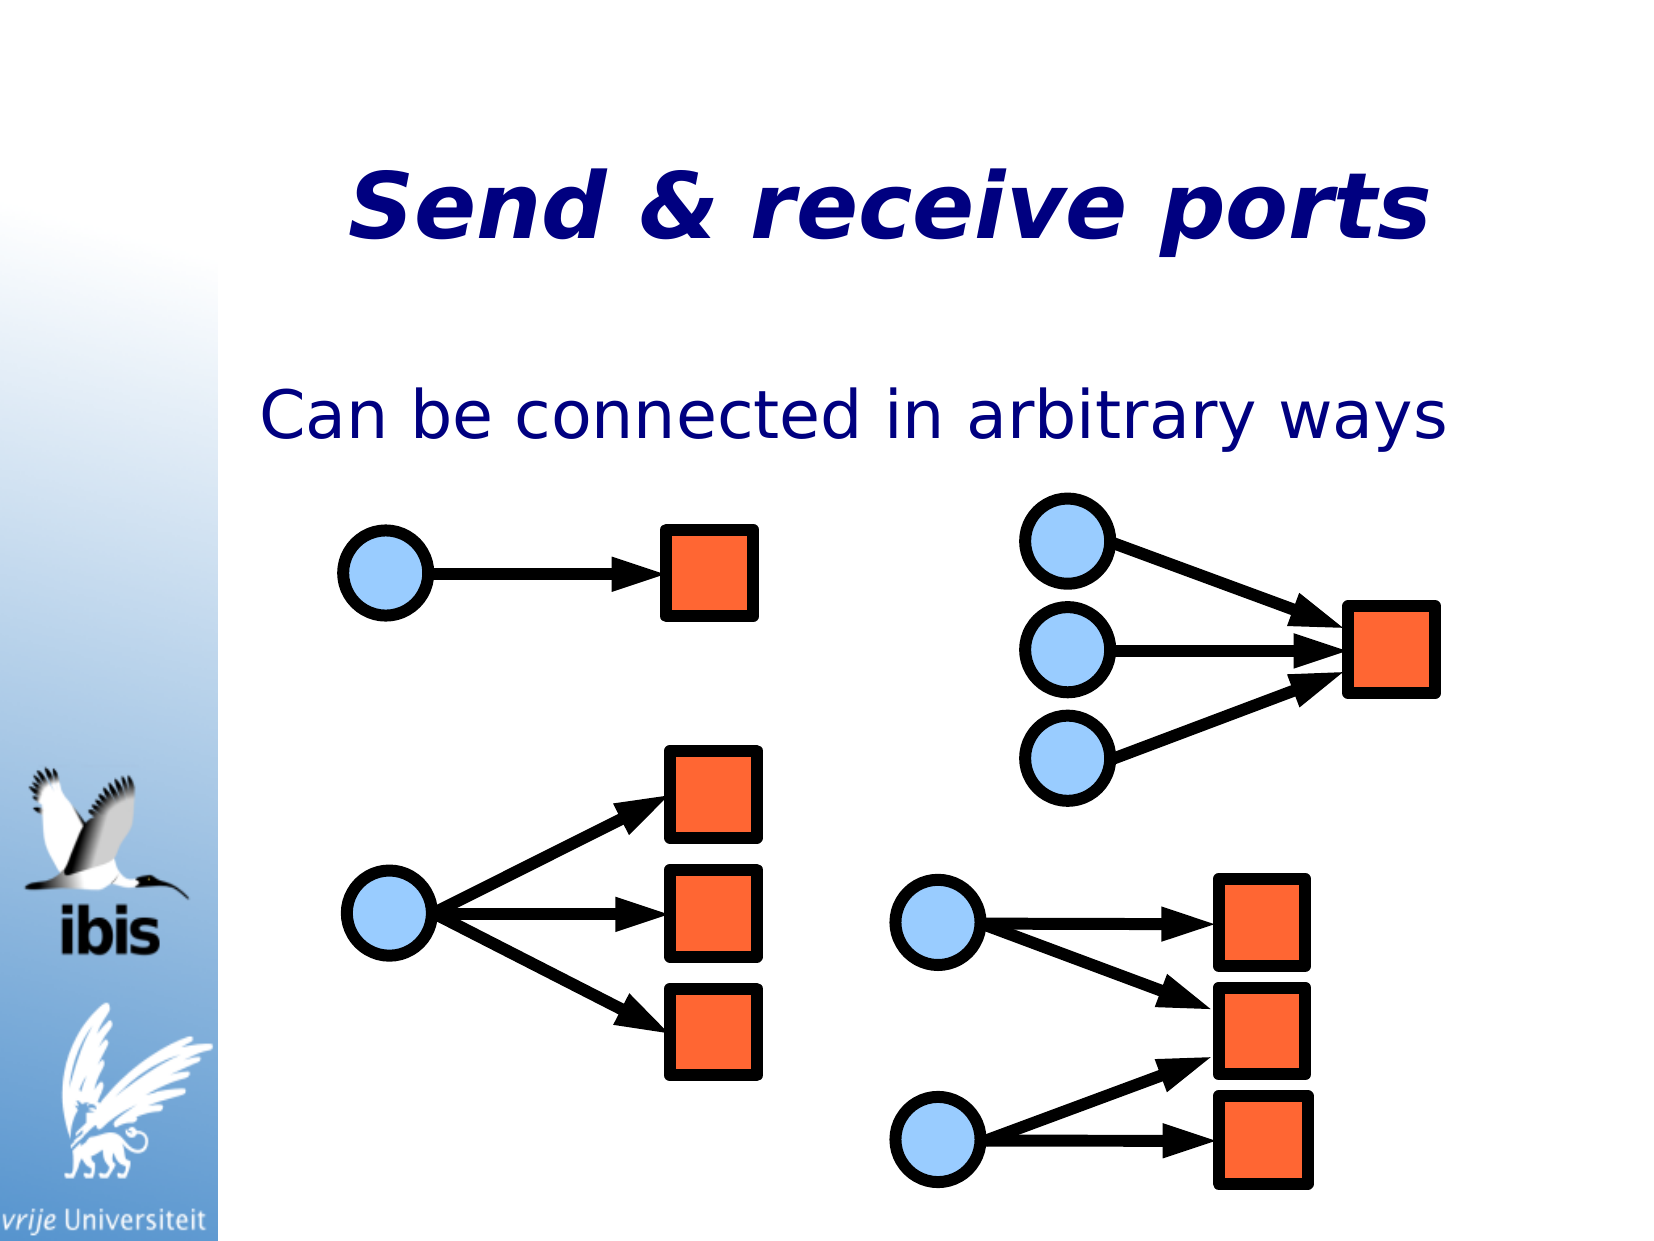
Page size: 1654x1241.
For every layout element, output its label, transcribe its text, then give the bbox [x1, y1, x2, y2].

text_box [669, 869, 757, 957]
text_box [1025, 607, 1111, 693]
text_box [669, 988, 757, 1076]
text_box [346, 870, 432, 956]
text_box [1025, 498, 1111, 584]
text_box [343, 530, 429, 671]
text_box [895, 879, 981, 966]
text_box [666, 529, 754, 617]
text_box [1218, 987, 1306, 1075]
text_box [669, 750, 757, 838]
text_box [1348, 606, 1436, 694]
text_box [1218, 879, 1306, 966]
title Send & receive ports [248, 102, 1534, 310]
text_box [1218, 1096, 1308, 1184]
list Can be connected in arbitrary ways [241, 376, 1654, 1158]
text_box [1025, 715, 1111, 801]
text_box [895, 1096, 981, 1183]
picture [0, 0, 218, 1241]
